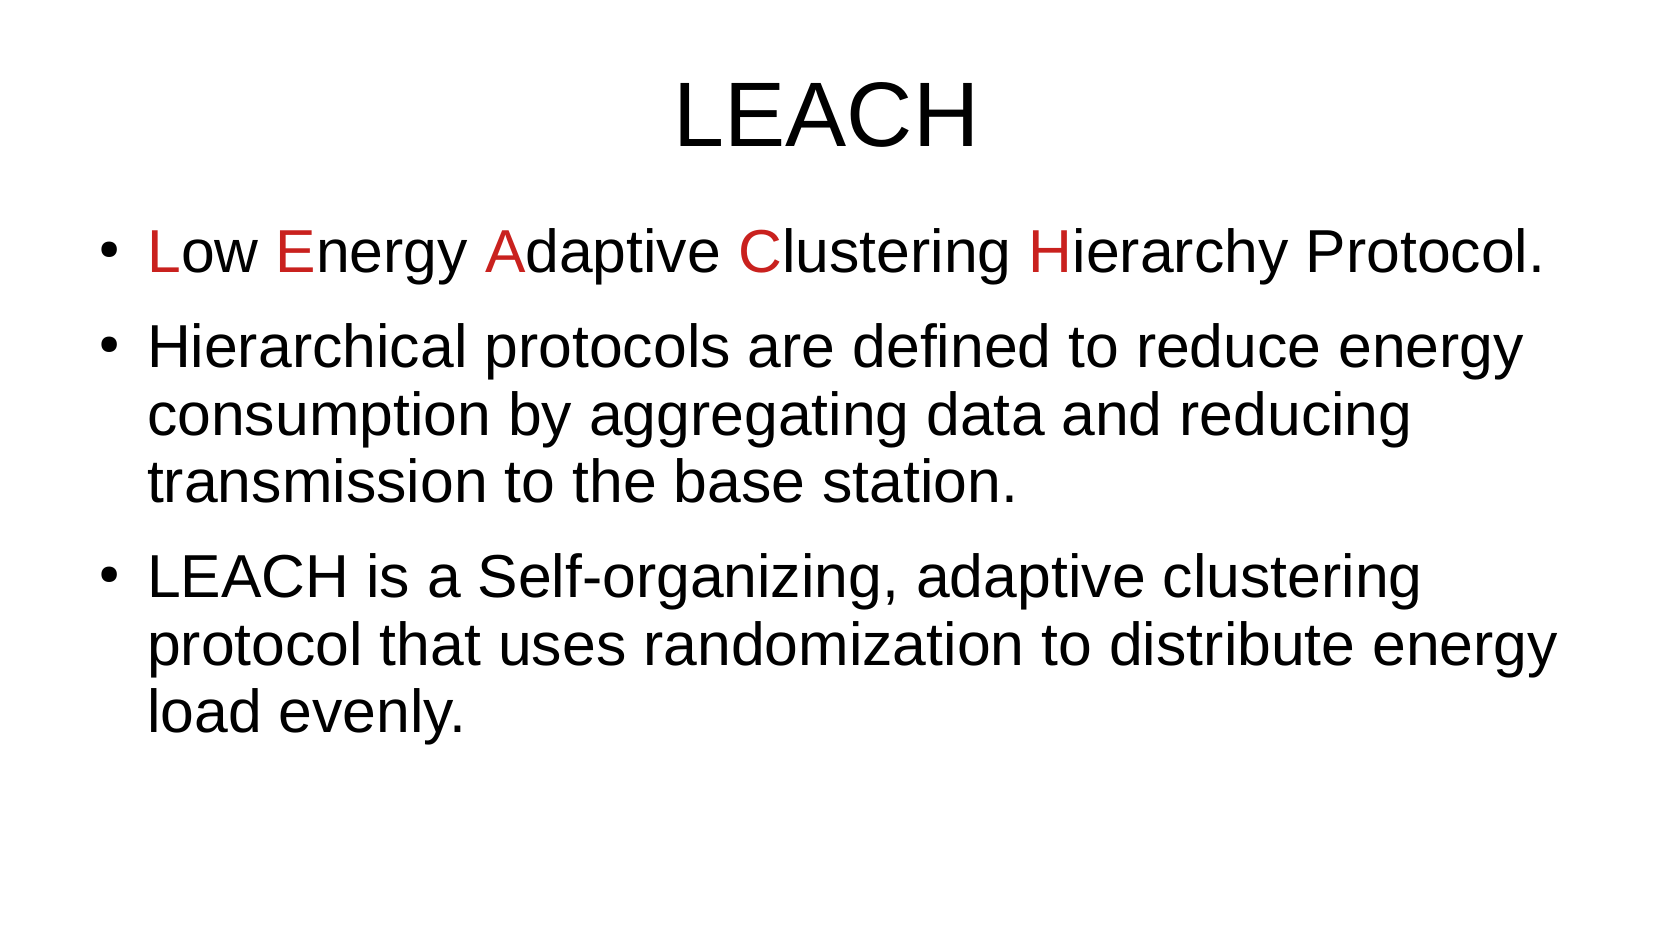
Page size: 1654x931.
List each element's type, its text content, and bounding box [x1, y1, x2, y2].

list Low Energy Adaptive Clustering Hierarchy Protocol. Hierarchical protocols are defined to reduce energy consumption by aggregating data and reducing transmission to the base station. LEACH is a Self-organizing, adaptive clustering protocol that uses randomization to distribute energy load evenly. [82, 217, 1571, 758]
title LEACH [82, 37, 1571, 193]
